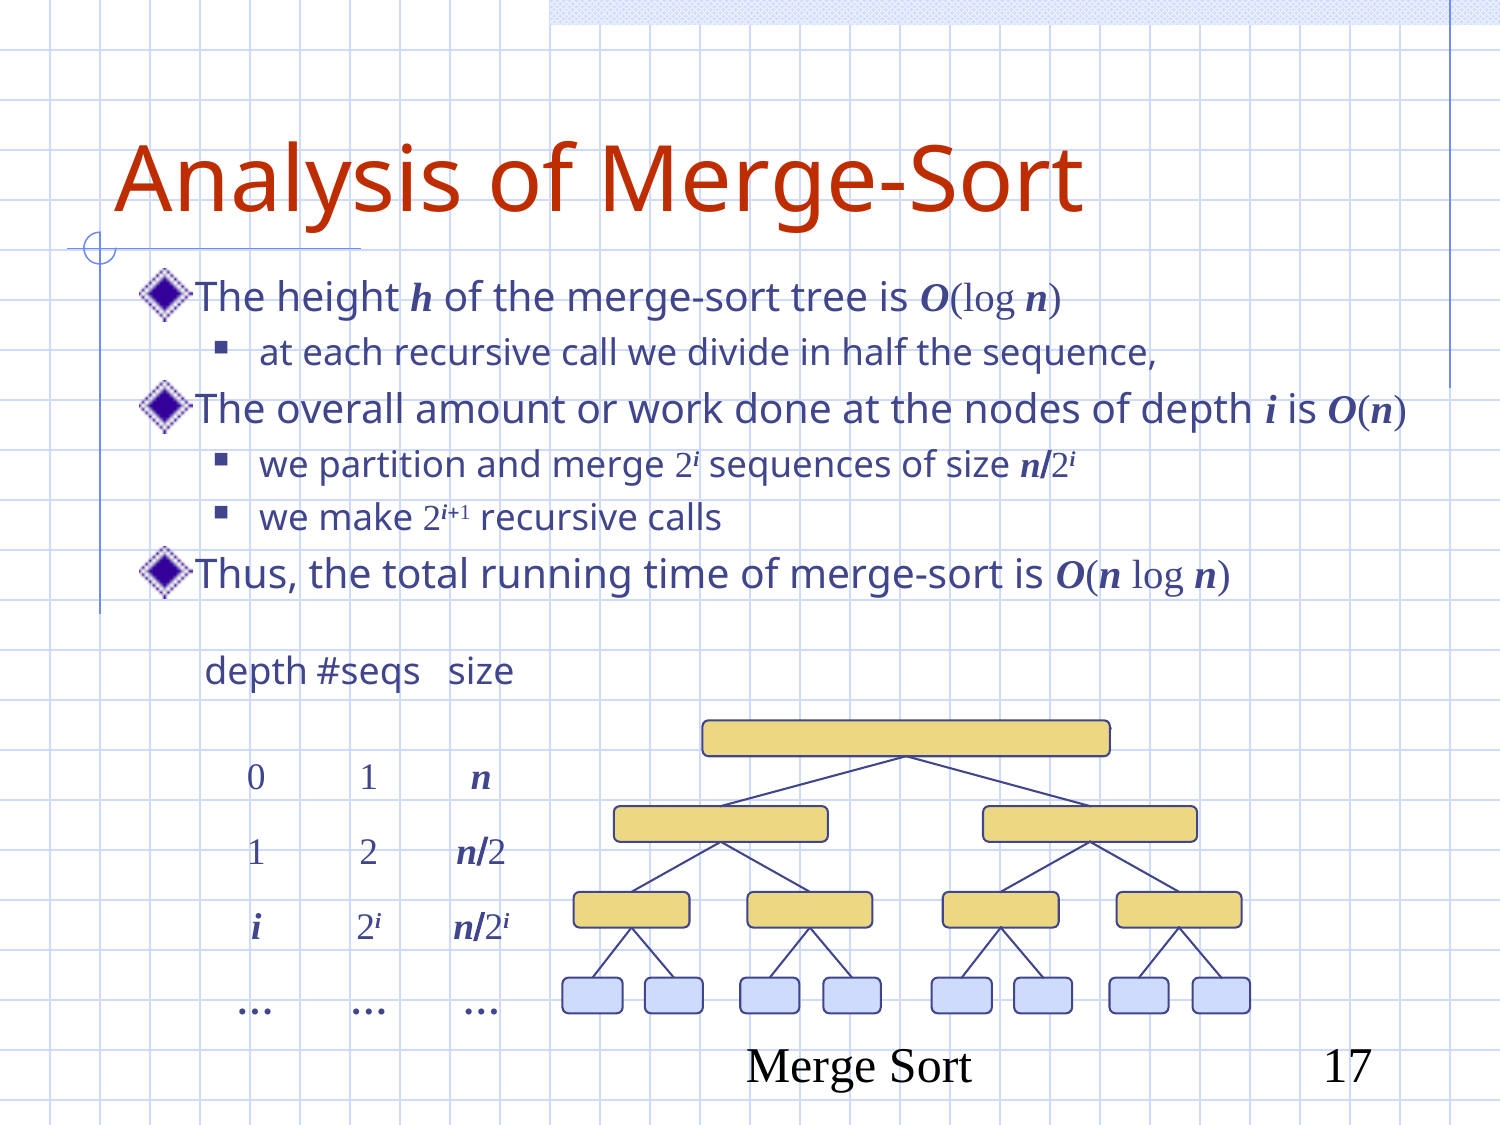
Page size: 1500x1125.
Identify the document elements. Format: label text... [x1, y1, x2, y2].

table_cell i [200, 887, 313, 962]
text_box [1014, 977, 1073, 1014]
text_box [942, 891, 1059, 928]
table_header depth [200, 647, 313, 737]
table_cell 0 [200, 737, 313, 812]
table_cell … [425, 962, 538, 1037]
table_header #seqs [313, 647, 425, 737]
text_box [1192, 977, 1251, 1014]
list The height h of the merge-sort tree is O(log n) at each recursive call we divide in half the sequence, The overall amount or work done at the nodes of depth i is O(n) we partition and merge 2i sequences of size n2i we make 2i1 recursive calls Thus, the total running time of merge-sort is O(n log n) [124, 262, 1425, 625]
table_cell … [313, 962, 425, 1037]
text_box [983, 806, 1198, 842]
table_cell n2i [425, 887, 538, 962]
text_box [747, 891, 873, 928]
text_box [740, 977, 800, 1014]
text_box [702, 720, 1110, 757]
table_cell 1 [200, 812, 313, 887]
picture [549, 0, 1449, 25]
text_box [931, 977, 992, 1014]
text_box [562, 977, 623, 1014]
table_header size [425, 647, 538, 737]
picture [1451, 0, 1500, 25]
table_cell 1 [313, 737, 425, 812]
table_cell n [425, 737, 538, 812]
text_box [1116, 891, 1242, 928]
text_box [644, 977, 703, 1014]
table_cell n2 [425, 812, 538, 887]
text_box [1109, 977, 1169, 1014]
title Analysis of Merge-Sort [99, 49, 1375, 238]
table_cell 2i [313, 887, 425, 962]
text_box [573, 891, 690, 928]
table_cell … [200, 962, 313, 1037]
text_box [823, 977, 881, 1014]
text_box [613, 806, 828, 842]
table_cell 2 [313, 812, 425, 887]
